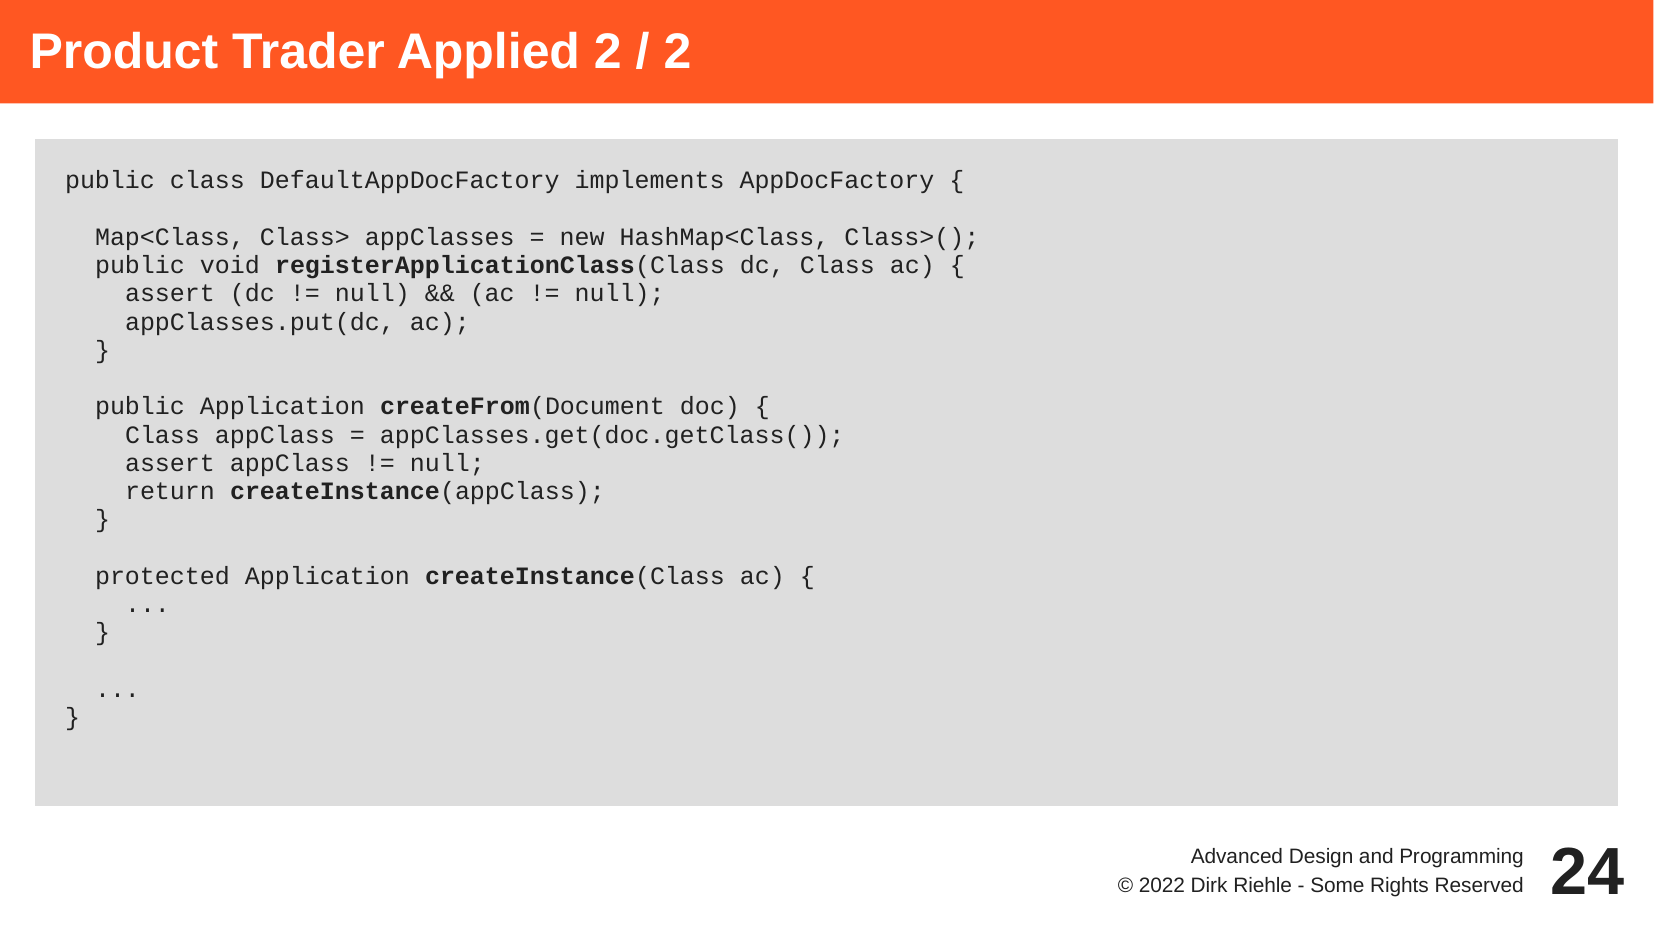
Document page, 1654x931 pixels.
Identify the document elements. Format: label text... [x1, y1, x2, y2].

title Product Trader Applied 2 / 2 [0, 0, 1654, 104]
list public class DefaultAppDocFactory implements AppDocFactory { Map<Class, Class> appClasses = new HashMap<Class, Class>(); public void registerApplicationClass(Class dc, Class ac) { assert (dc != null) && (ac != null); appClasses.put(dc, ac); } public Application createFrom(Document doc) { Class appClass = appClasses.get(doc.getClass()); assert appClass != null; return createInstance(appClass); } protected Application createInstance(Class ac) { ... } ... } [29, 132, 1625, 813]
